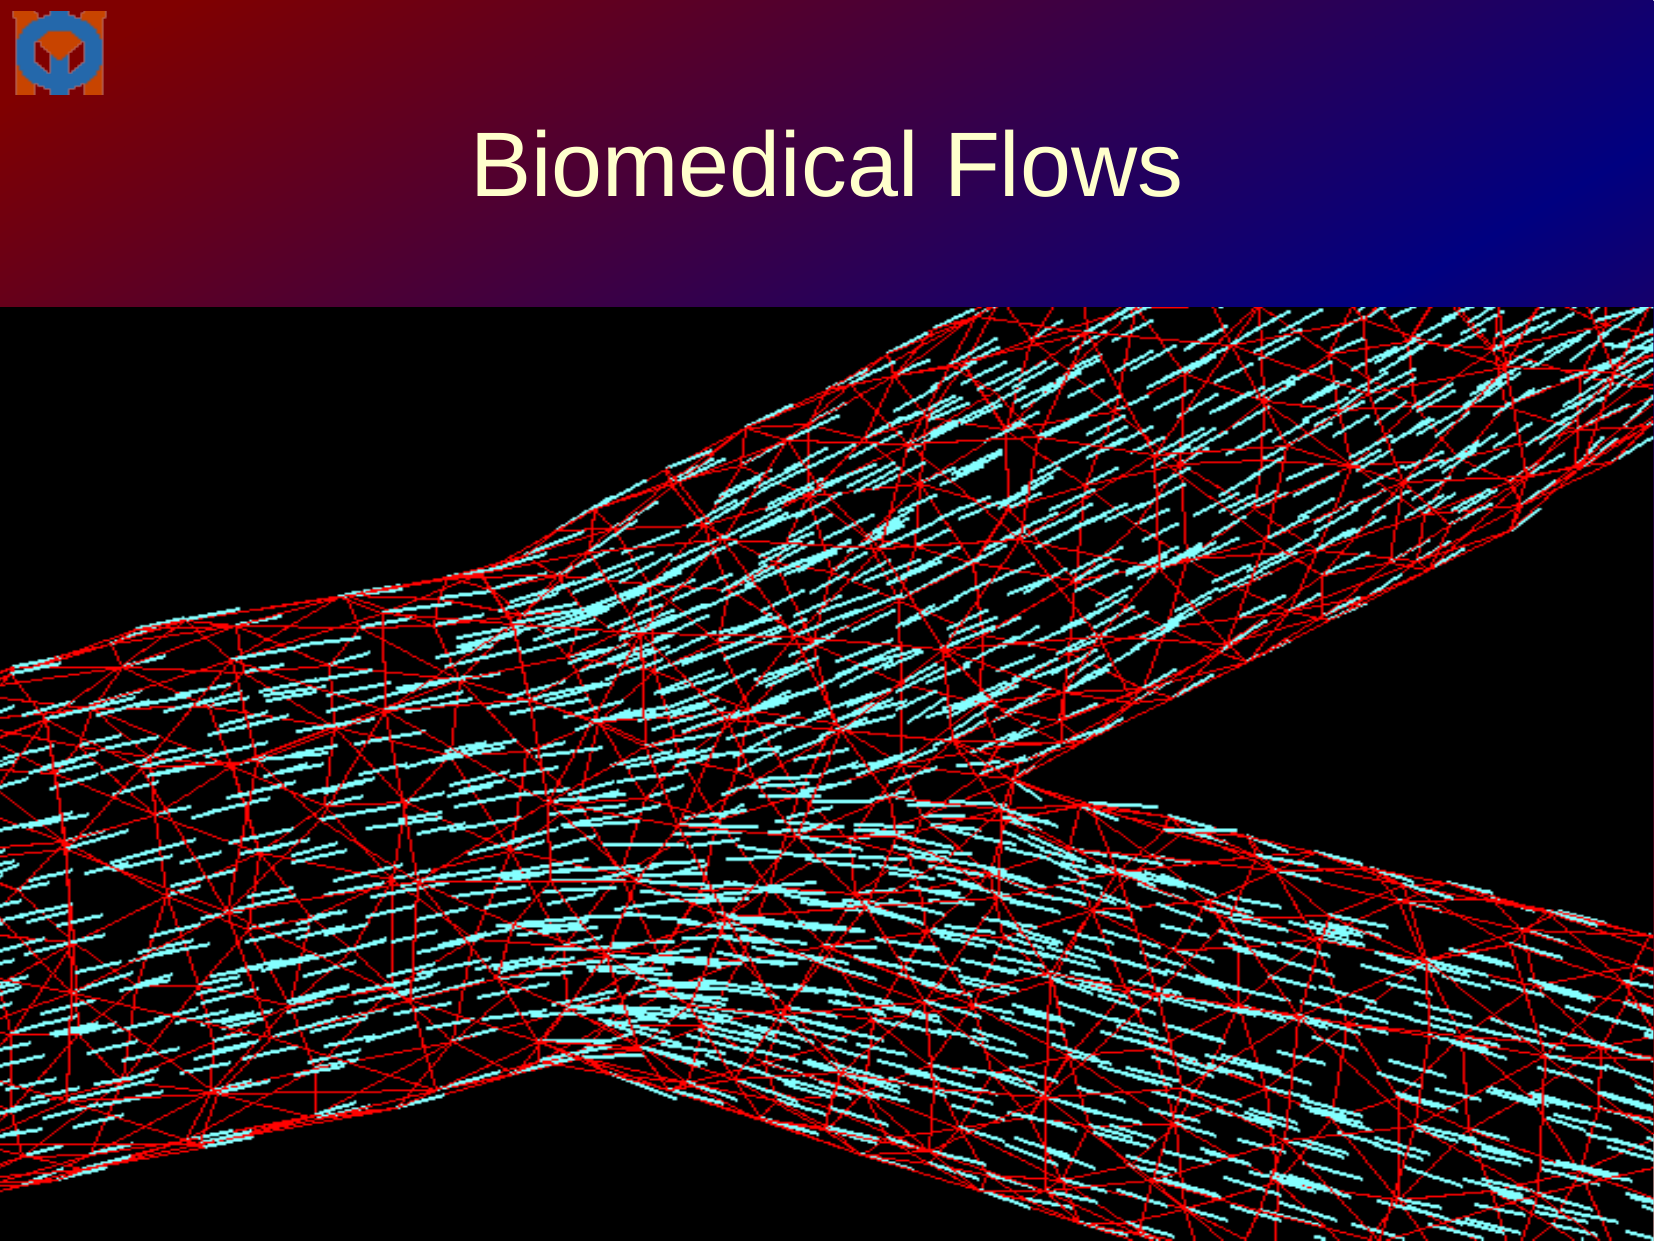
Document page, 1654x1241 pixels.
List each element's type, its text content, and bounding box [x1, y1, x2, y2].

title Biomedical Flows [121, 61, 1534, 269]
picture [0, 307, 1654, 1241]
picture [11, 11, 110, 95]
